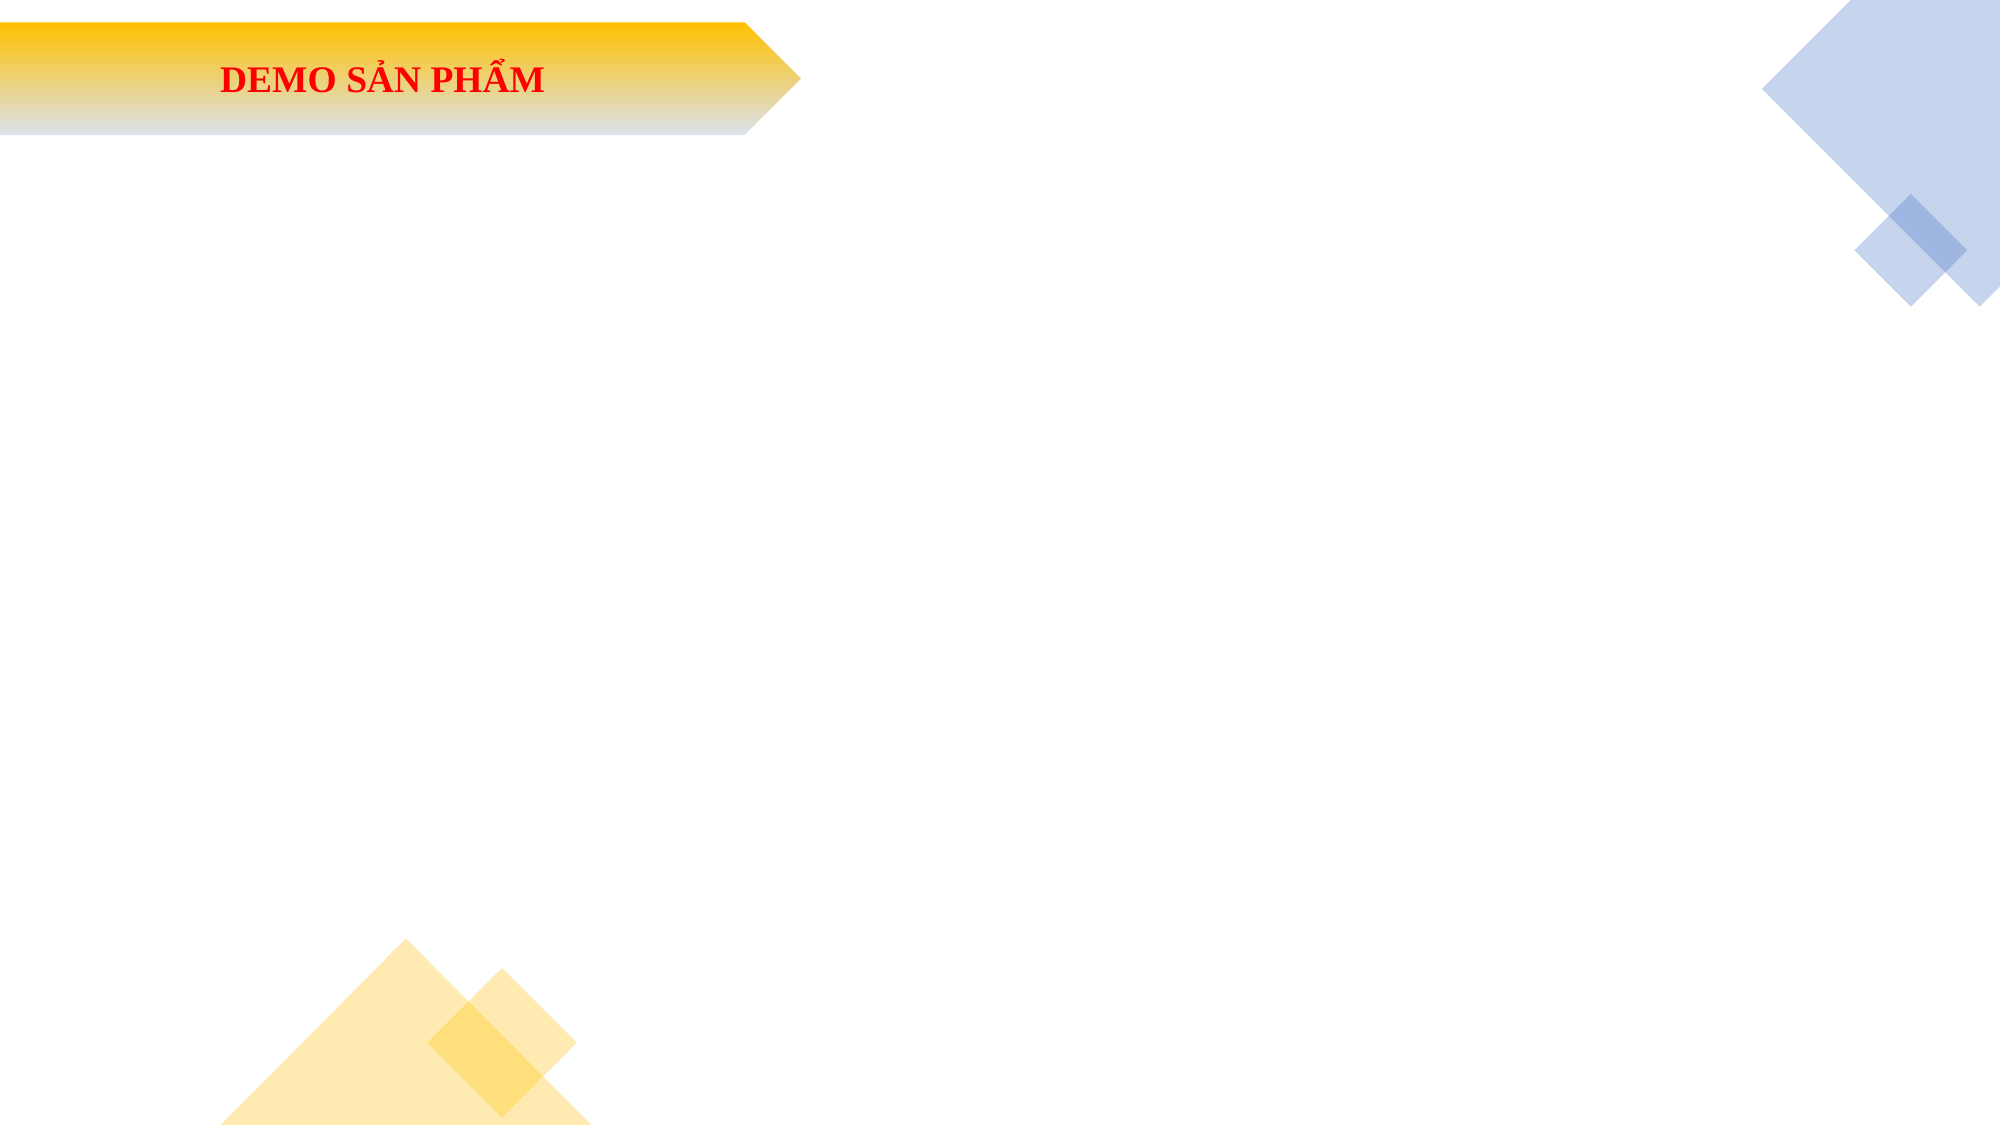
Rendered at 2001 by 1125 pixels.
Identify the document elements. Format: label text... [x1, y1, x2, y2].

text_box DEMO SẢN PHẨM [30, 47, 736, 109]
text_box [220, 938, 592, 1125]
text_box [0, 22, 802, 136]
text_box [1761, 0, 2000, 307]
